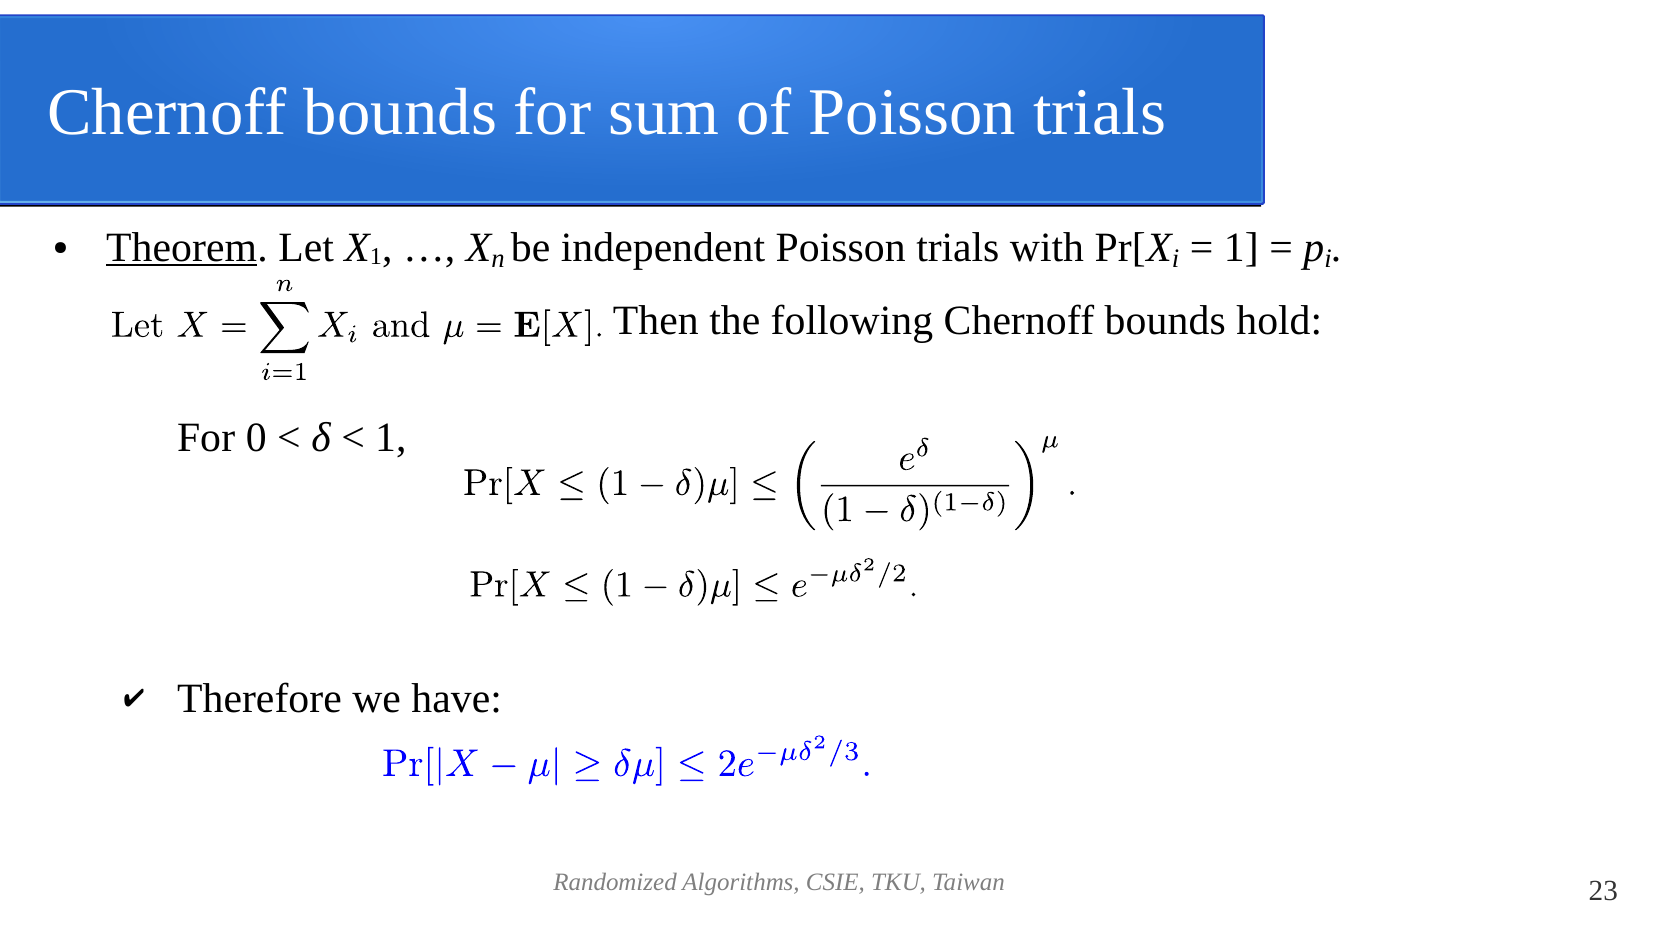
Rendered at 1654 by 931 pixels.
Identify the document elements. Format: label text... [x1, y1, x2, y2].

picture [462, 435, 1075, 531]
picture [111, 279, 602, 381]
picture [380, 733, 871, 788]
list Theorem. Let X1, …, Xn be independent Poisson trials with Pr[Xi = 1] = pi. Then the following Chernoff bounds hold: For 0 < δ < 1, Therefore we have: [35, 224, 1524, 764]
title Chernoff bounds for sum of Poisson trials [47, 35, 1199, 189]
picture [467, 556, 917, 607]
